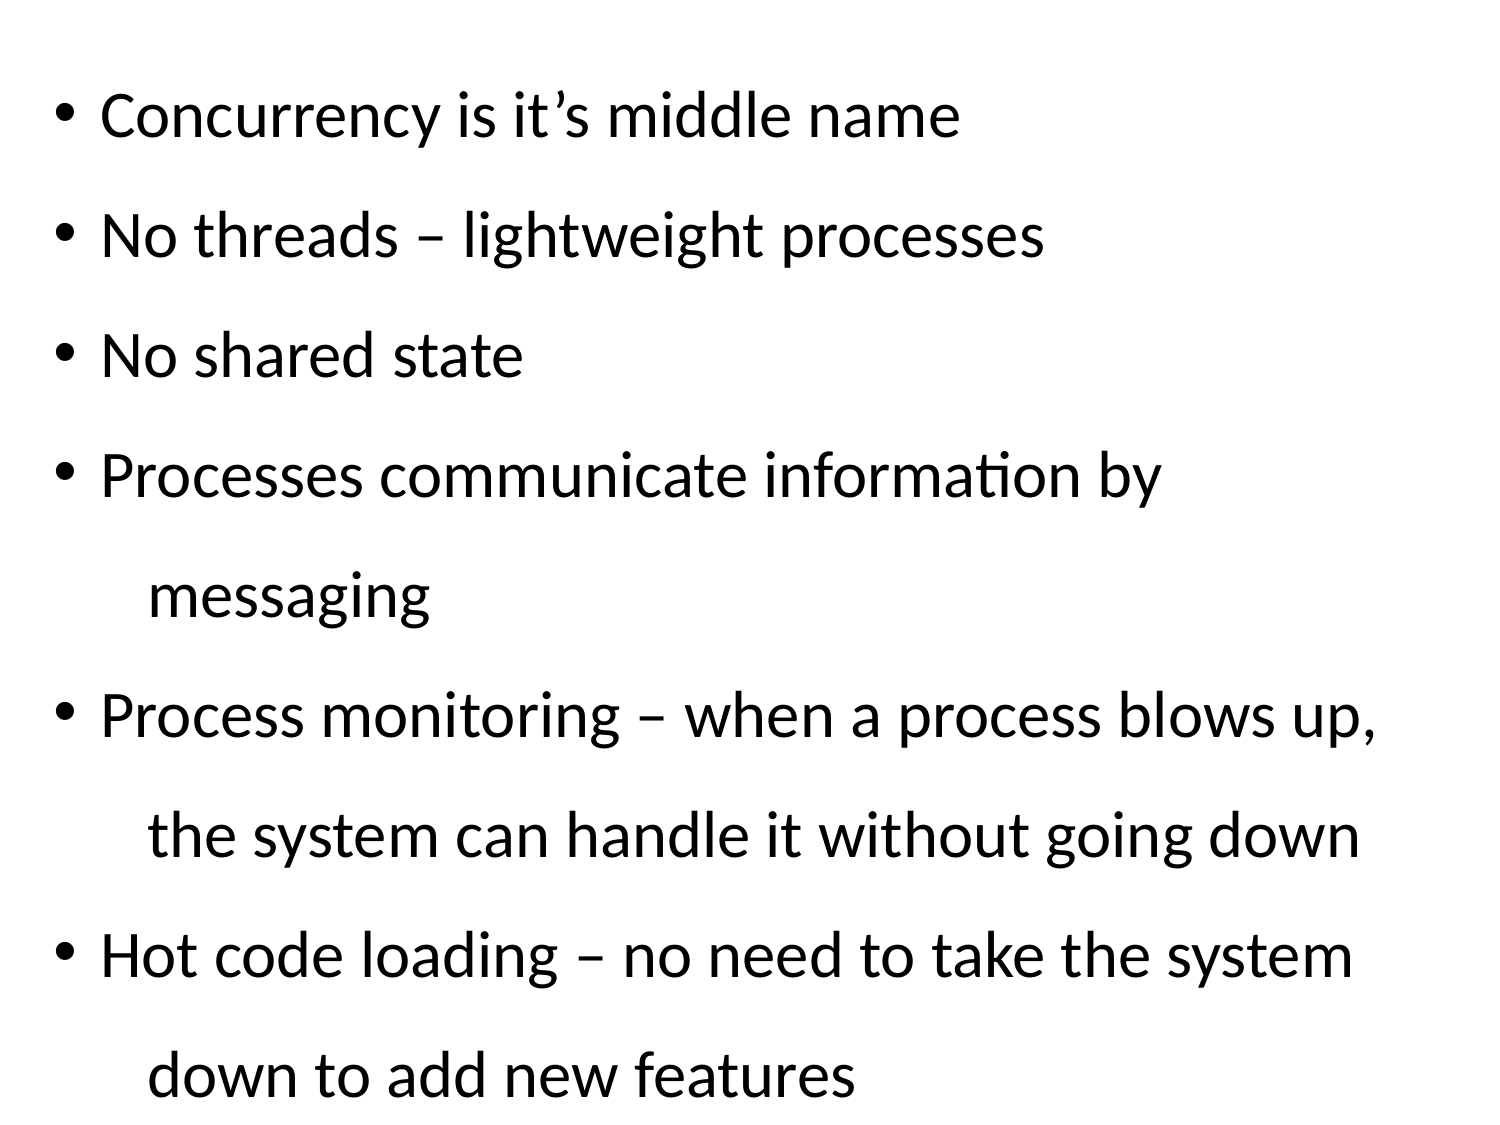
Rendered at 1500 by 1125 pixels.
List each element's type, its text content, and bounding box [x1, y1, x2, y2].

text_box Concurrency is it’s middle name No threads – lightweight processes No shared state Processes communicate information by messaging Process monitoring – when a process blows up, the system can handle it without going down Hot code loading – no need to take the system down to add new features [38, 23, 1433, 1125]
